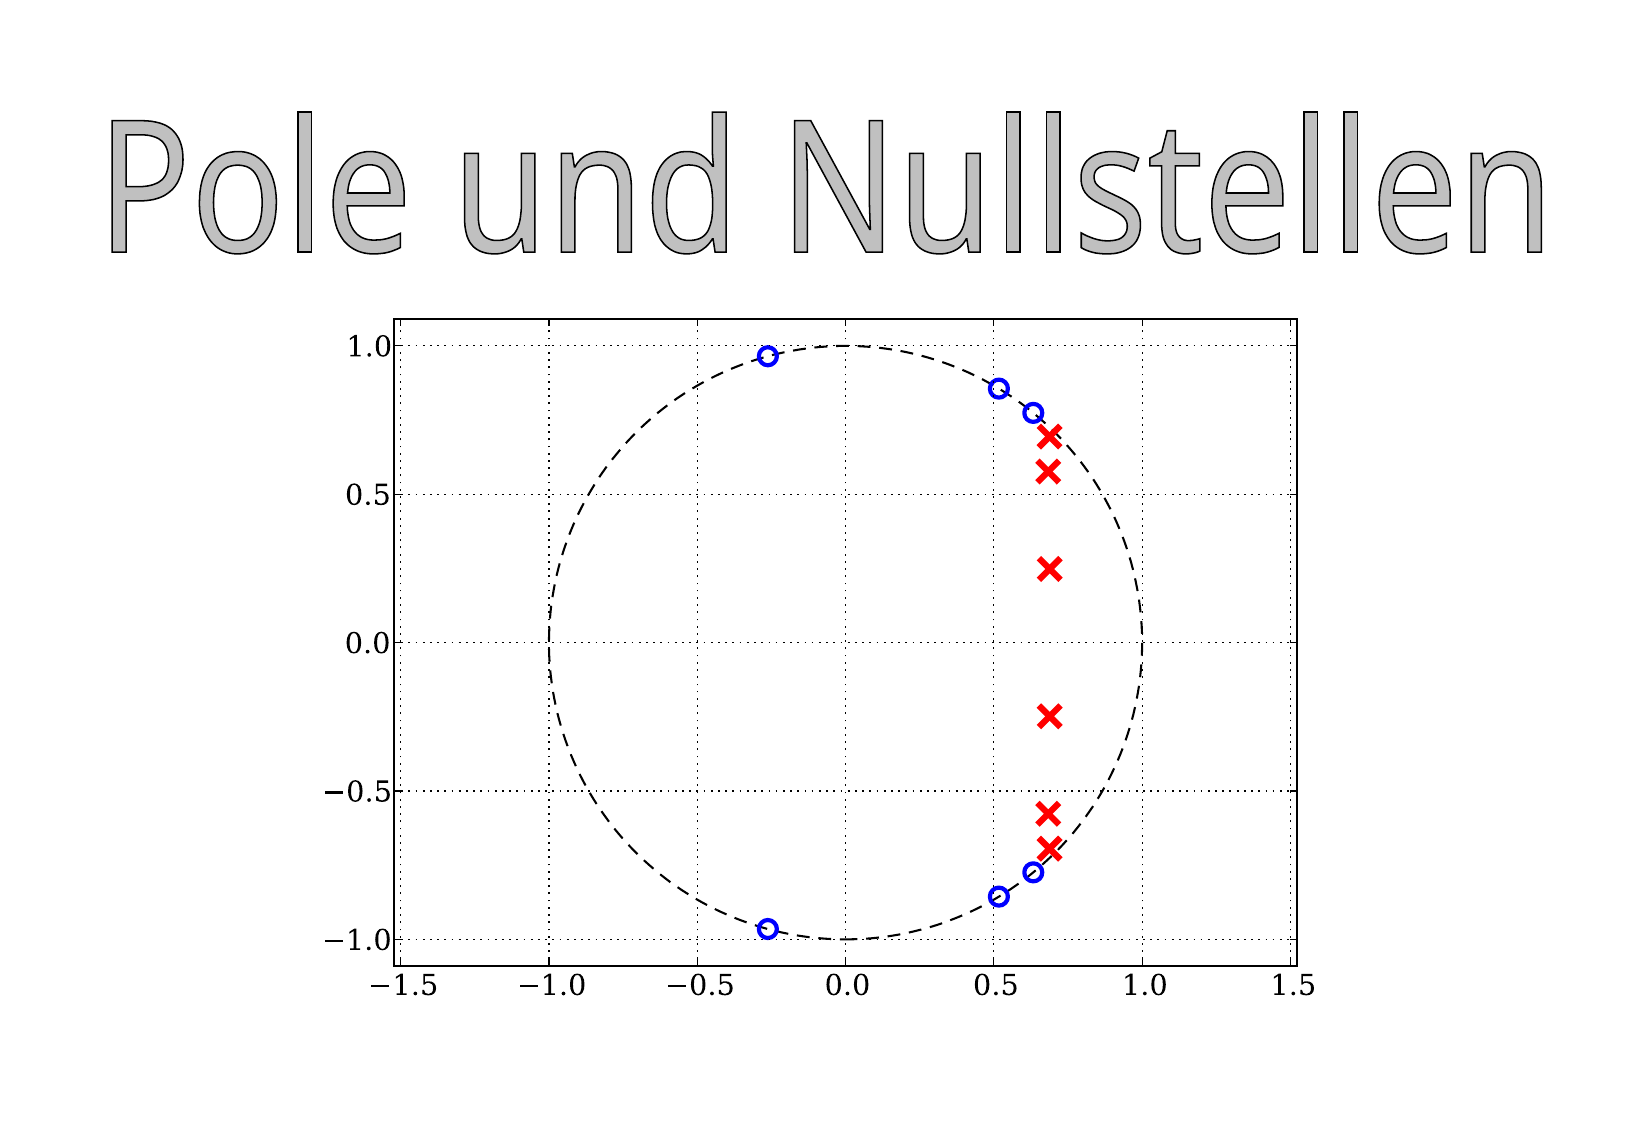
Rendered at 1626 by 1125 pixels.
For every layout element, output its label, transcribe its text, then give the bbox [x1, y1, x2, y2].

text_box Pole und Nullstellen [333, 151, 405, 254]
text_box Pole und Nullstellen [464, 153, 535, 254]
text_box [690, 973, 706, 996]
text_box [395, 973, 407, 995]
text_box [718, 973, 733, 996]
text_box Pole und Nullstellen [1081, 151, 1141, 254]
text_box [853, 973, 869, 996]
text_box [395, 320, 1296, 965]
text_box Pole und Nullstellen [794, 120, 883, 253]
text_box Pole und Nullstellen [652, 112, 727, 254]
text_box Pole und Nullstellen [1149, 130, 1200, 254]
text_box Pole und Nullstellen [199, 151, 277, 254]
text_box [1300, 973, 1314, 996]
text_box Pole und Nullstellen [1006, 112, 1021, 253]
text_box Pole und Nullstellen [1379, 151, 1451, 254]
text_box [422, 973, 437, 996]
text_box Pole und Nullstellen [1211, 151, 1283, 254]
text_box Pole und Nullstellen [1343, 112, 1358, 253]
text_box Pole und Nullstellen [112, 120, 184, 253]
text_box Pole und Nullstellen [561, 151, 632, 253]
text_box [974, 973, 990, 996]
text_box Pole und Nullstellen [1303, 112, 1318, 253]
text_box [348, 780, 363, 802]
text_box [375, 928, 390, 951]
text_box [346, 631, 362, 654]
text_box Pole und Nullstellen [909, 153, 981, 254]
text_box [826, 973, 841, 996]
text_box [570, 973, 585, 996]
text_box [349, 334, 361, 357]
text_box [375, 334, 391, 357]
text_box [1002, 973, 1017, 996]
text_box [346, 483, 362, 506]
text_box Pole und Nullstellen [1471, 151, 1542, 253]
text_box [374, 631, 389, 654]
text_box [544, 973, 555, 995]
text_box [1125, 973, 1137, 995]
text_box Pole und Nullstellen [297, 112, 312, 253]
text_box [1273, 973, 1285, 995]
text_box [1151, 973, 1166, 996]
text_box [375, 483, 389, 506]
text_box [376, 780, 390, 802]
text_box [349, 928, 361, 950]
text_box Pole und Nullstellen [1046, 112, 1060, 253]
